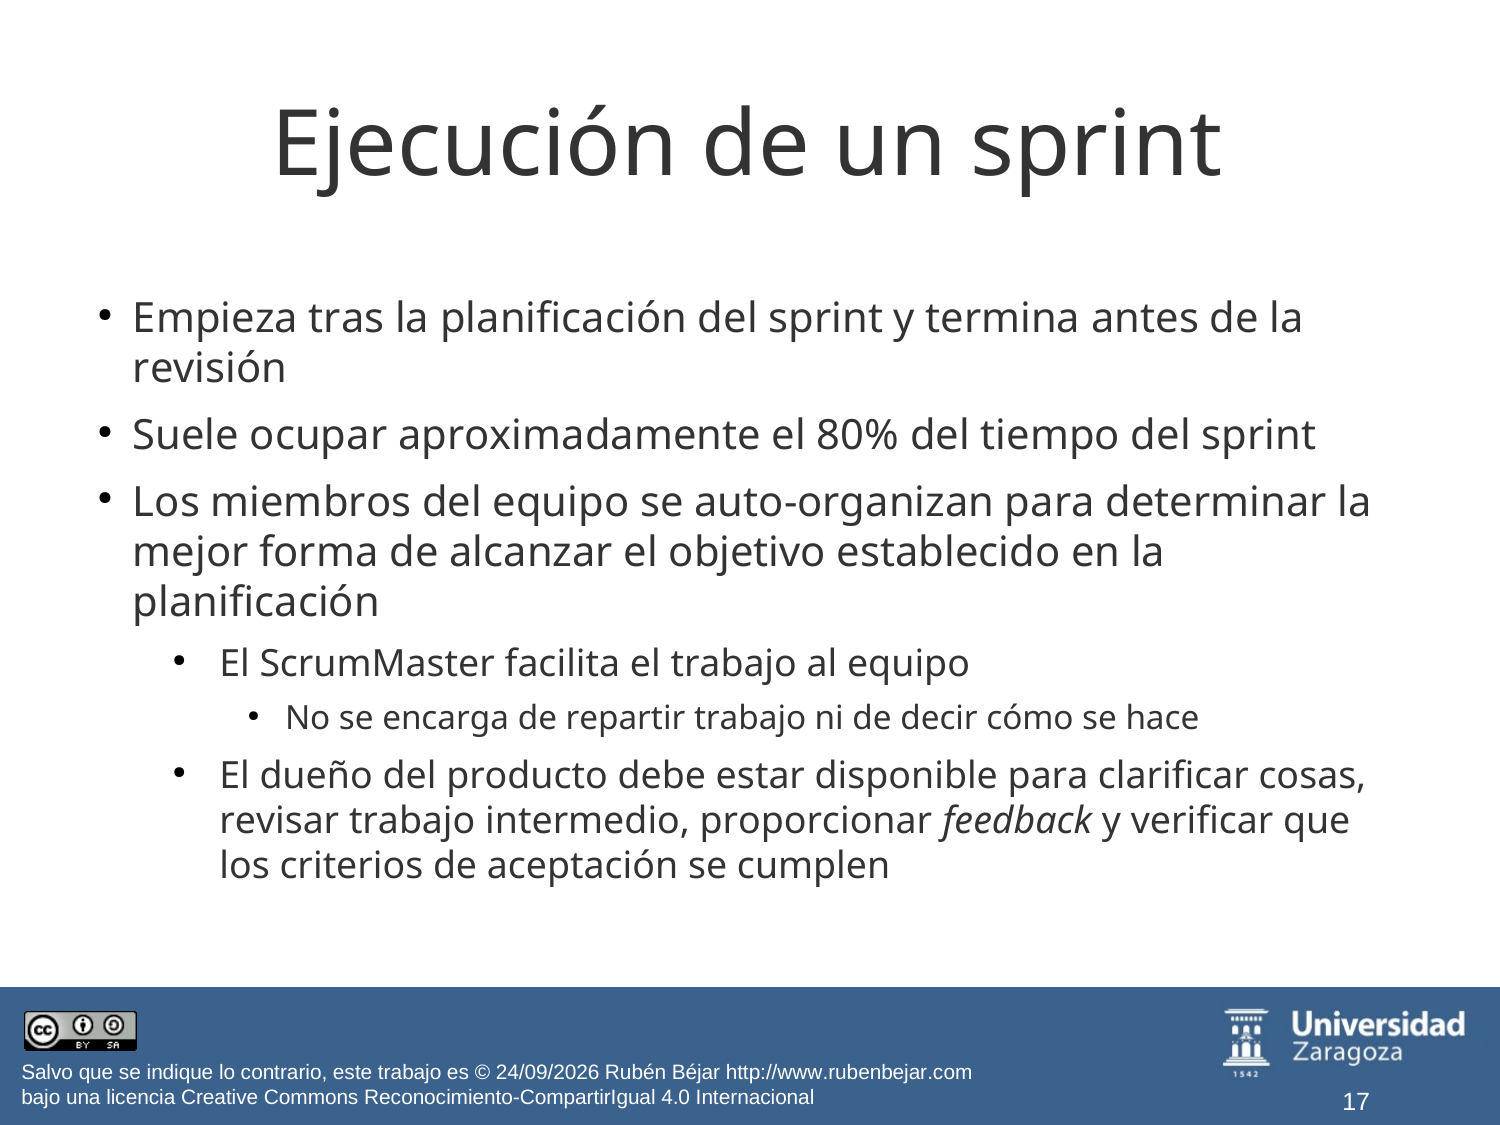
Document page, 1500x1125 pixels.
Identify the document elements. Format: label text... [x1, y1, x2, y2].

list Empieza tras la planificación del sprint y termina antes de la revisión Suele ocupar aproximadamente el 80% del tiempo del sprint Los miembros del equipo se auto-organizan para determinar la mejor forma de alcanzar el objetivo establecido en la planificación El ScrumMaster facilita el trabajo al equipo No se encarga de repartir trabajo ni de decir cómo se hace El dueño del producto debe estar disponible para clarificar cosas, revisar trabajo intermedio, proporcionar feedback y verificar que los criterios de aceptación se cumplen [82, 283, 1418, 957]
picture [0, 987, 1500, 1125]
title Ejecución de un sprint [74, 21, 1420, 257]
